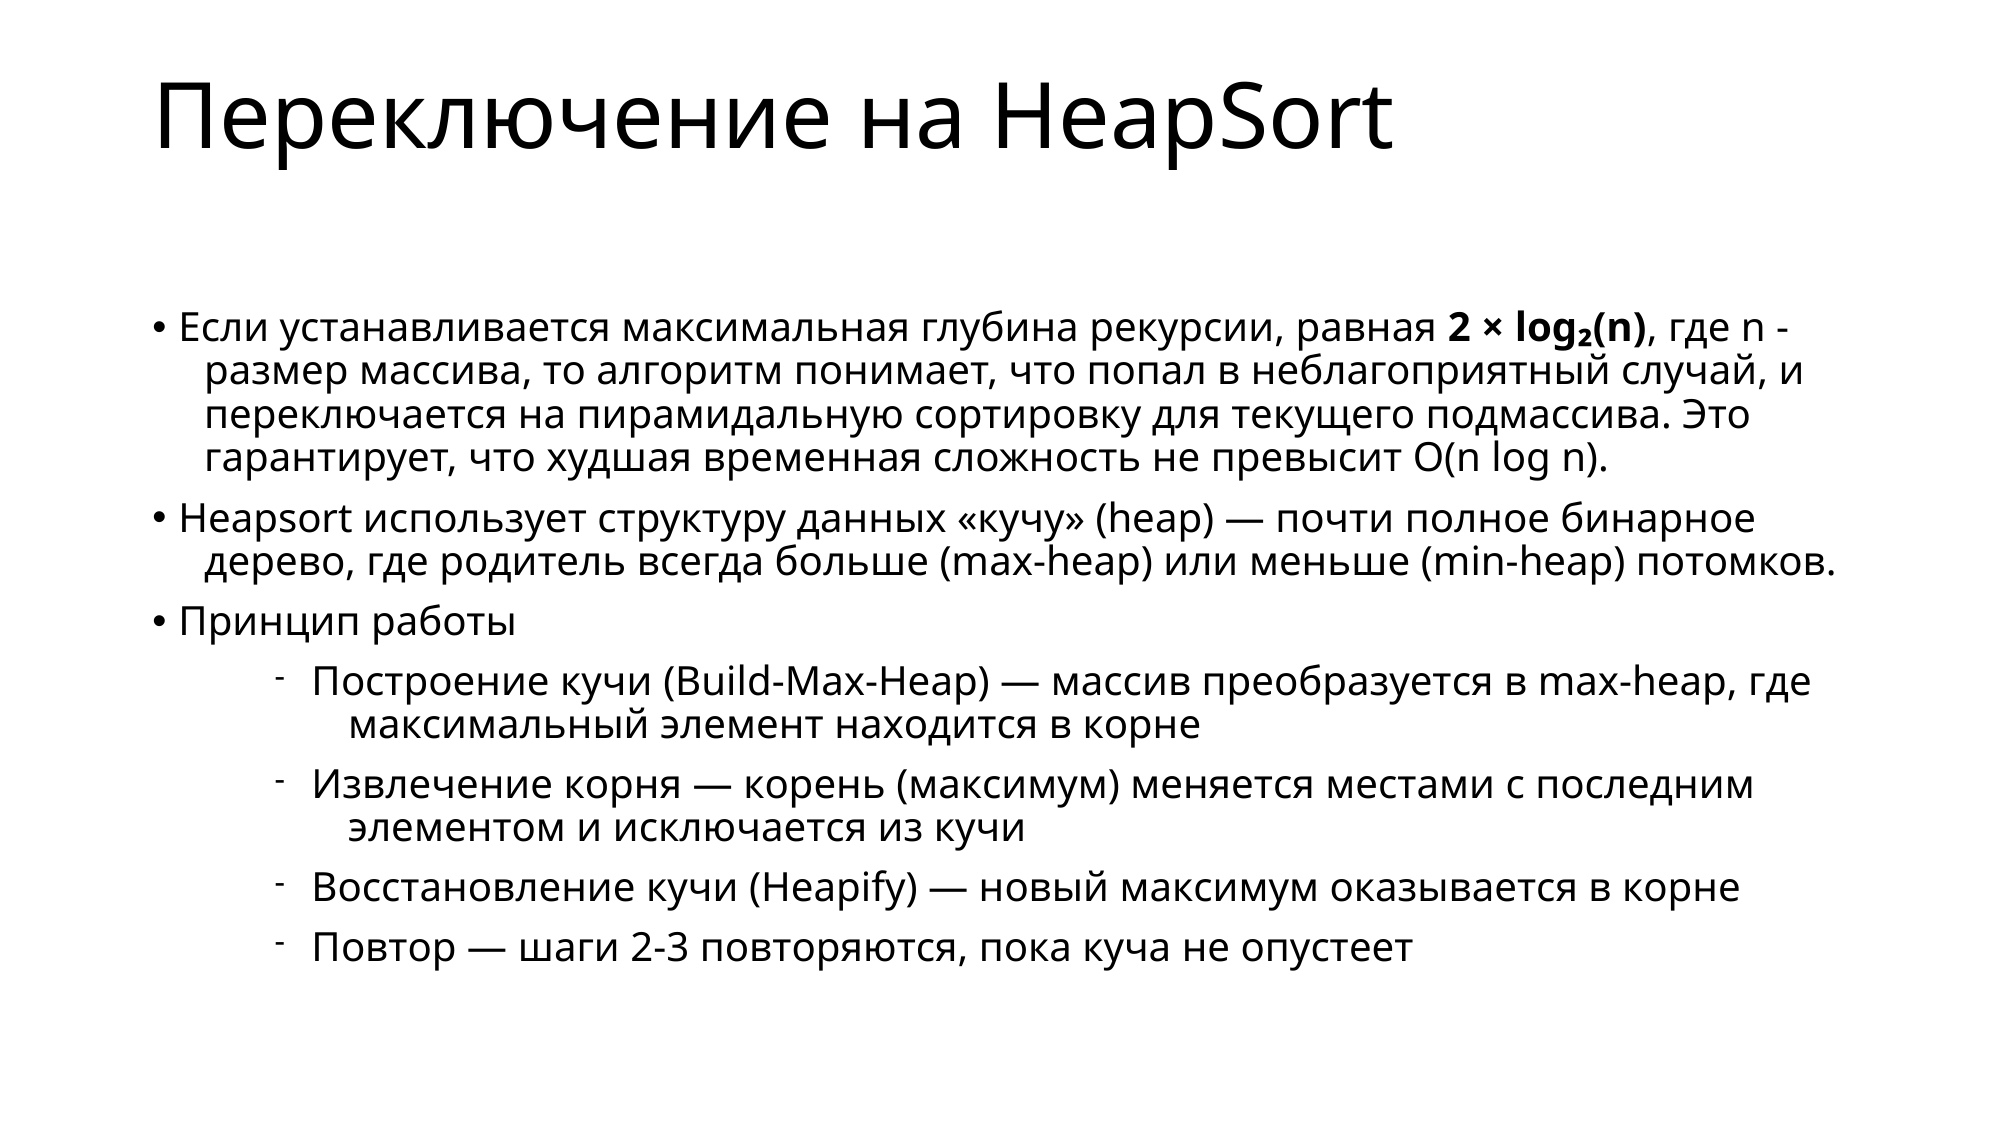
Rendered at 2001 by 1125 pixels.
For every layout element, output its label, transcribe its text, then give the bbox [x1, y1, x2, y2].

title Переключение на HeapSort [137, 59, 1863, 278]
list Если устанавливается максимальная глубина рекурсии, равная 2 × log₂(n), где n - размер массива, то алгоритм понимает, что попал в неблагоприятный случай, и переключается на пирамидальную сортировку для текущего подмассива. Это гарантирует, что худшая временная сложность не превысит O(n log n). Heapsort использует структуру данных «кучу» (heap) — почти полное бинарное дерево, где родитель всегда больше (max-heap) или меньше (min-heap) потомков.​ Принцип работы Построение кучи (Build-Max-Heap) — массив преобразуется в max-heap, где максимальный элемент находится в корне​ Извлечение корня — корень (максимум) меняется местами с последним элементом и исключается из кучи​ Восстановление кучи (Heapify) — новый максимум оказывается в корне​ Повтор — шаги 2-3 повторяются, пока куча не опустеет [137, 299, 1863, 1014]
